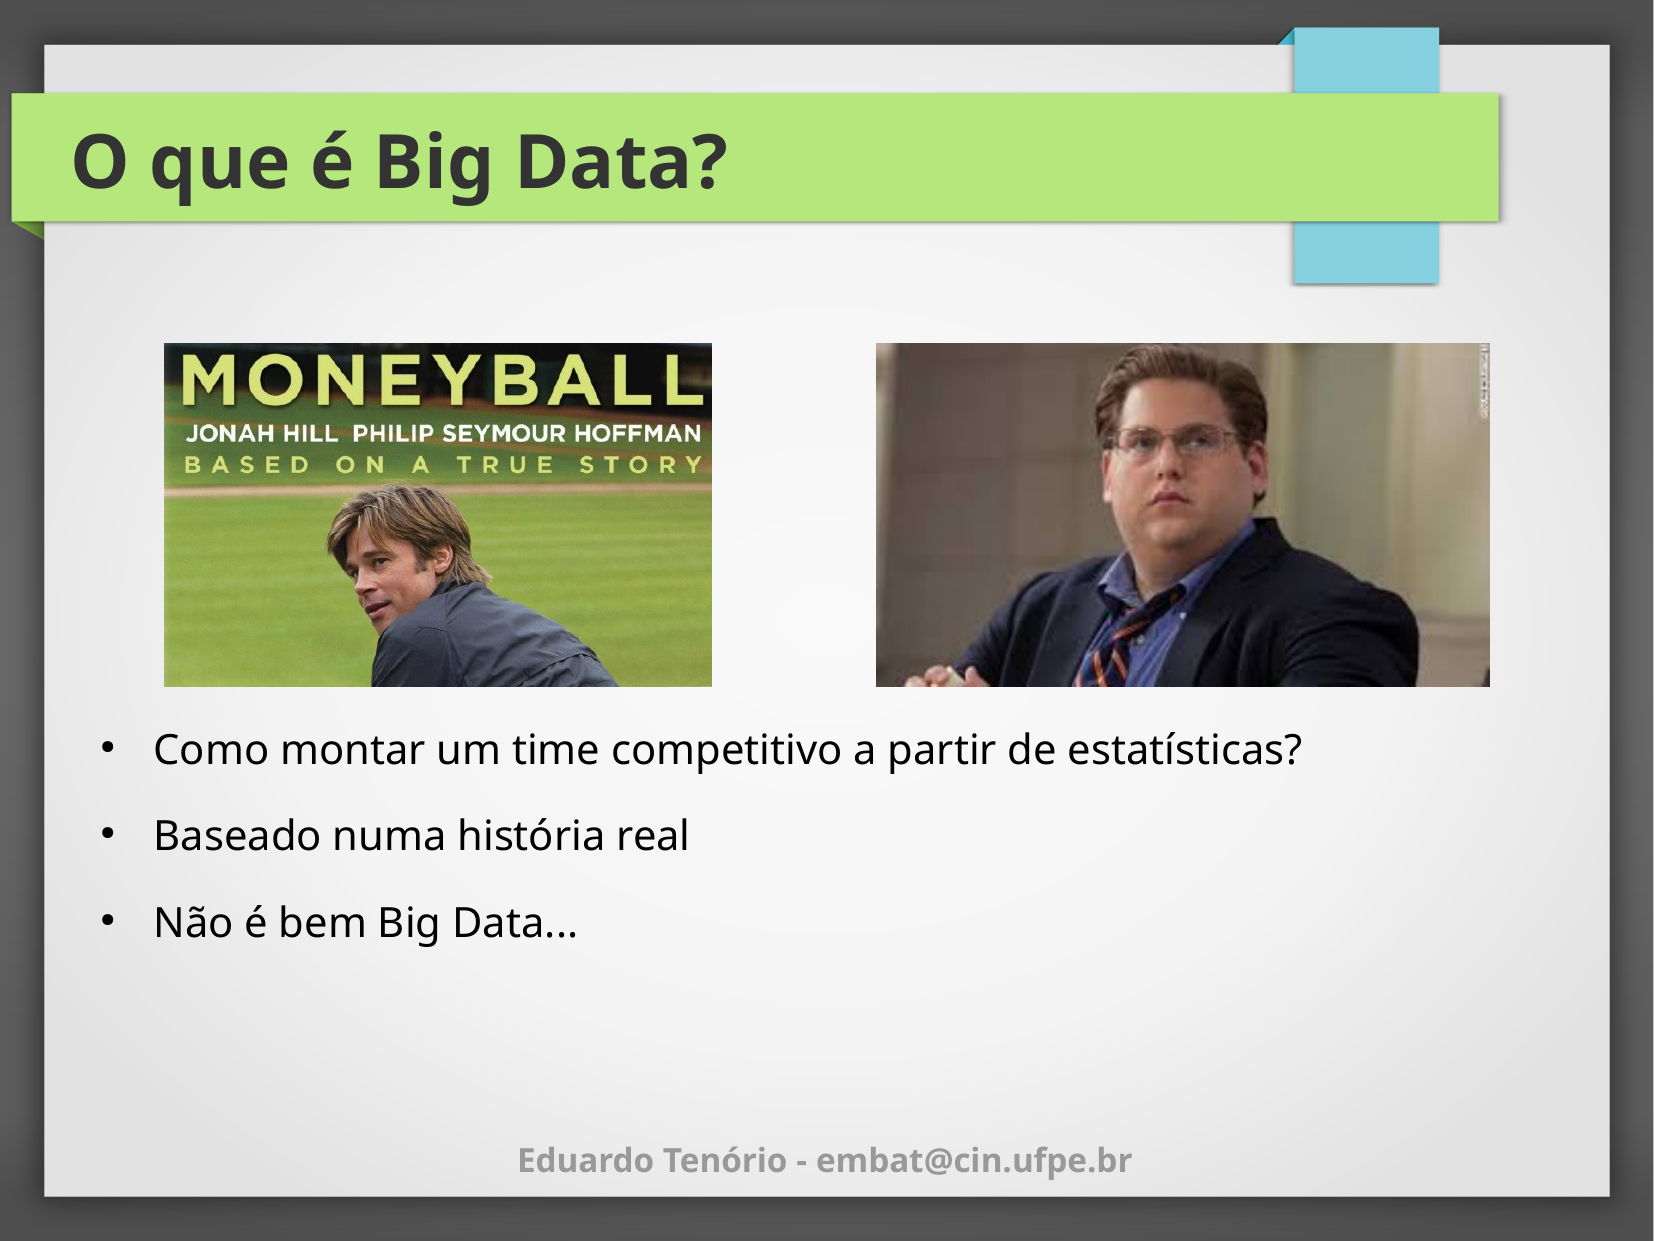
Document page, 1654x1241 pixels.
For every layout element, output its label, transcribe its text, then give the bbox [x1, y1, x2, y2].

picture [0, 0, 1654, 1241]
list Como montar um time competitivo a partir de estatísticas? Baseado numa história real Não é bem Big Data... [82, 719, 1538, 1063]
text_box Eduardo Tenório - embat@cin.ufpe.br [45, 1130, 1606, 1201]
title O que é Big Data? [70, 97, 1229, 221]
